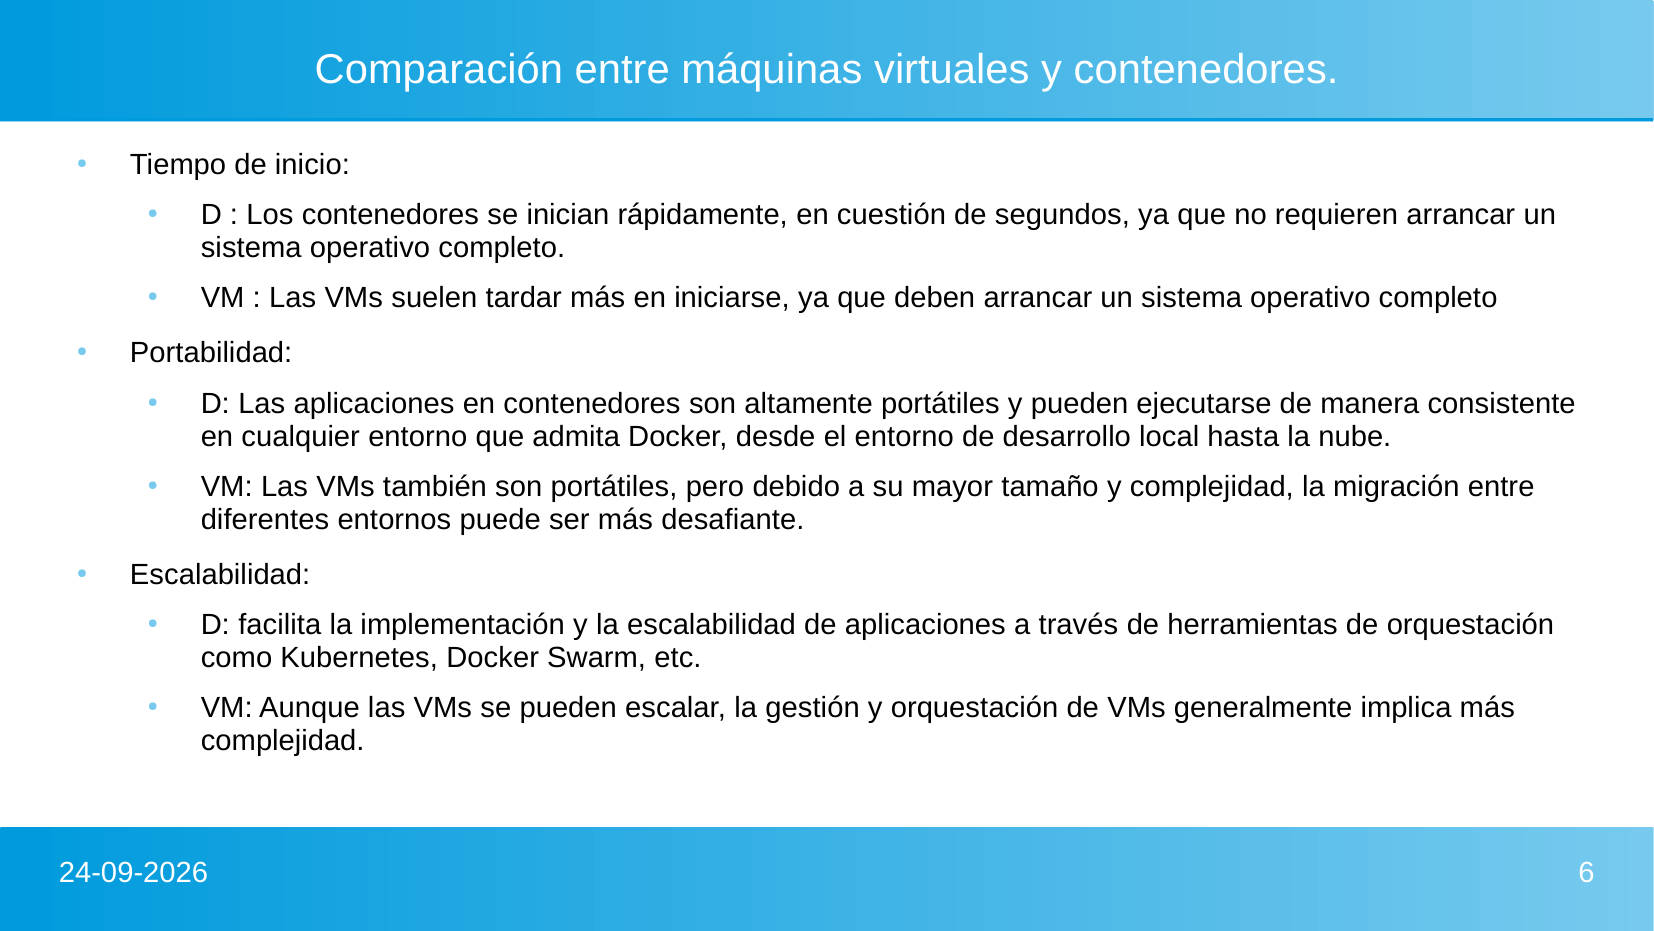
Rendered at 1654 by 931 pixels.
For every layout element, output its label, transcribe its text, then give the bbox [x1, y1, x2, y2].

list Tiempo de inicio: D : Los contenedores se inician rápidamente, en cuestión de segundos, ya que no requieren arrancar un sistema operativo completo. VM : Las VMs suelen tardar más en iniciarse, ya que deben arrancar un sistema operativo completo Portabilidad: D: Las aplicaciones en contenedores son altamente portátiles y pueden ejecutarse de manera consistente en cualquier entorno que admita Docker, desde el entorno de desarrollo local hasta la nube. VM: Las VMs también son portátiles, pero debido a su mayor tamaño y complejidad, la migración entre diferentes entornos puede ser más desafiante. Escalabilidad: D: facilita la implementación y la escalabilidad de aplicaciones a través de herramientas de orquestación como Kubernetes, Docker Swarm, etc. VM: Aunque las VMs se pueden escalar, la gestión y orquestación de VMs generalmente implica más complejidad. [59, 147, 1595, 798]
title Comparación entre máquinas virtuales y contenedores. [59, 29, 1595, 108]
